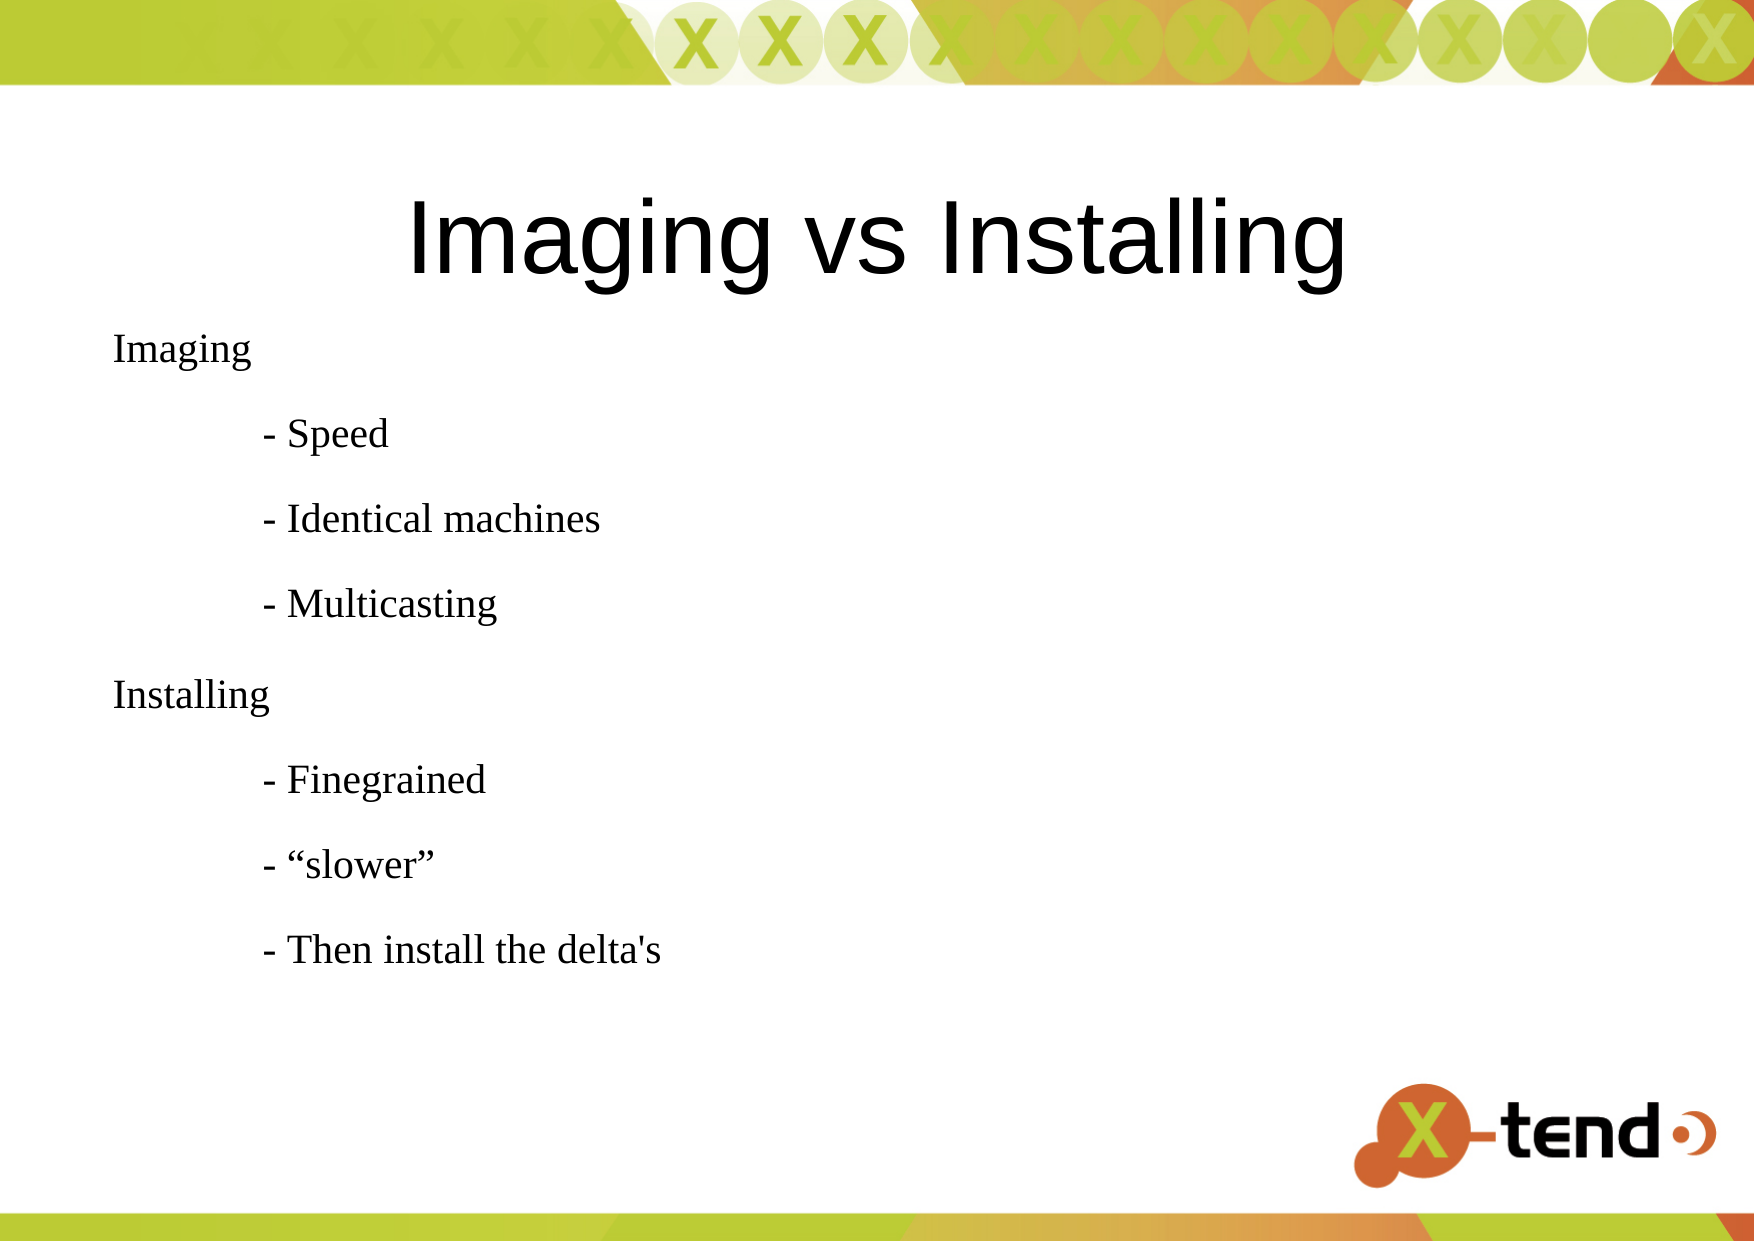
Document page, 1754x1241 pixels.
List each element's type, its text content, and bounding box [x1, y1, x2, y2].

title Imaging vs Installing [128, 102, 1627, 311]
list Imaging - Speed - Identical machines - Multicasting Installing - Finegrained - “slower” - Then install the delta's [112, 300, 1578, 1241]
picture [0, 0, 1754, 1241]
